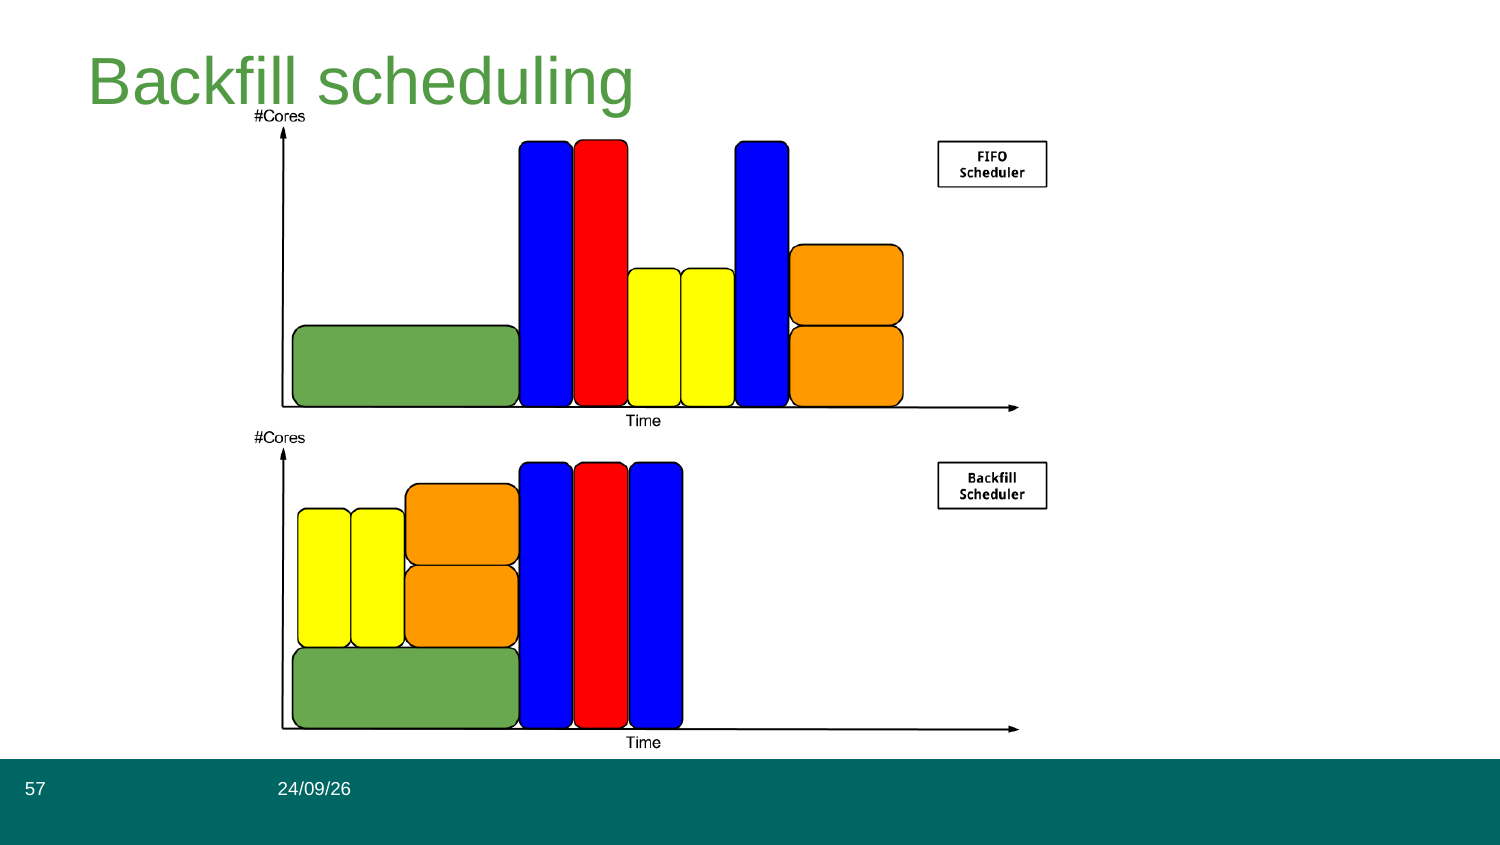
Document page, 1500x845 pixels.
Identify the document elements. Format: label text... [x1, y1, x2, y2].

text_box 19/03/19 [277, 776, 553, 799]
title Backfill scheduling [87, 37, 1426, 132]
picture [233, 104, 1051, 755]
text_box <number> [24, 776, 76, 799]
